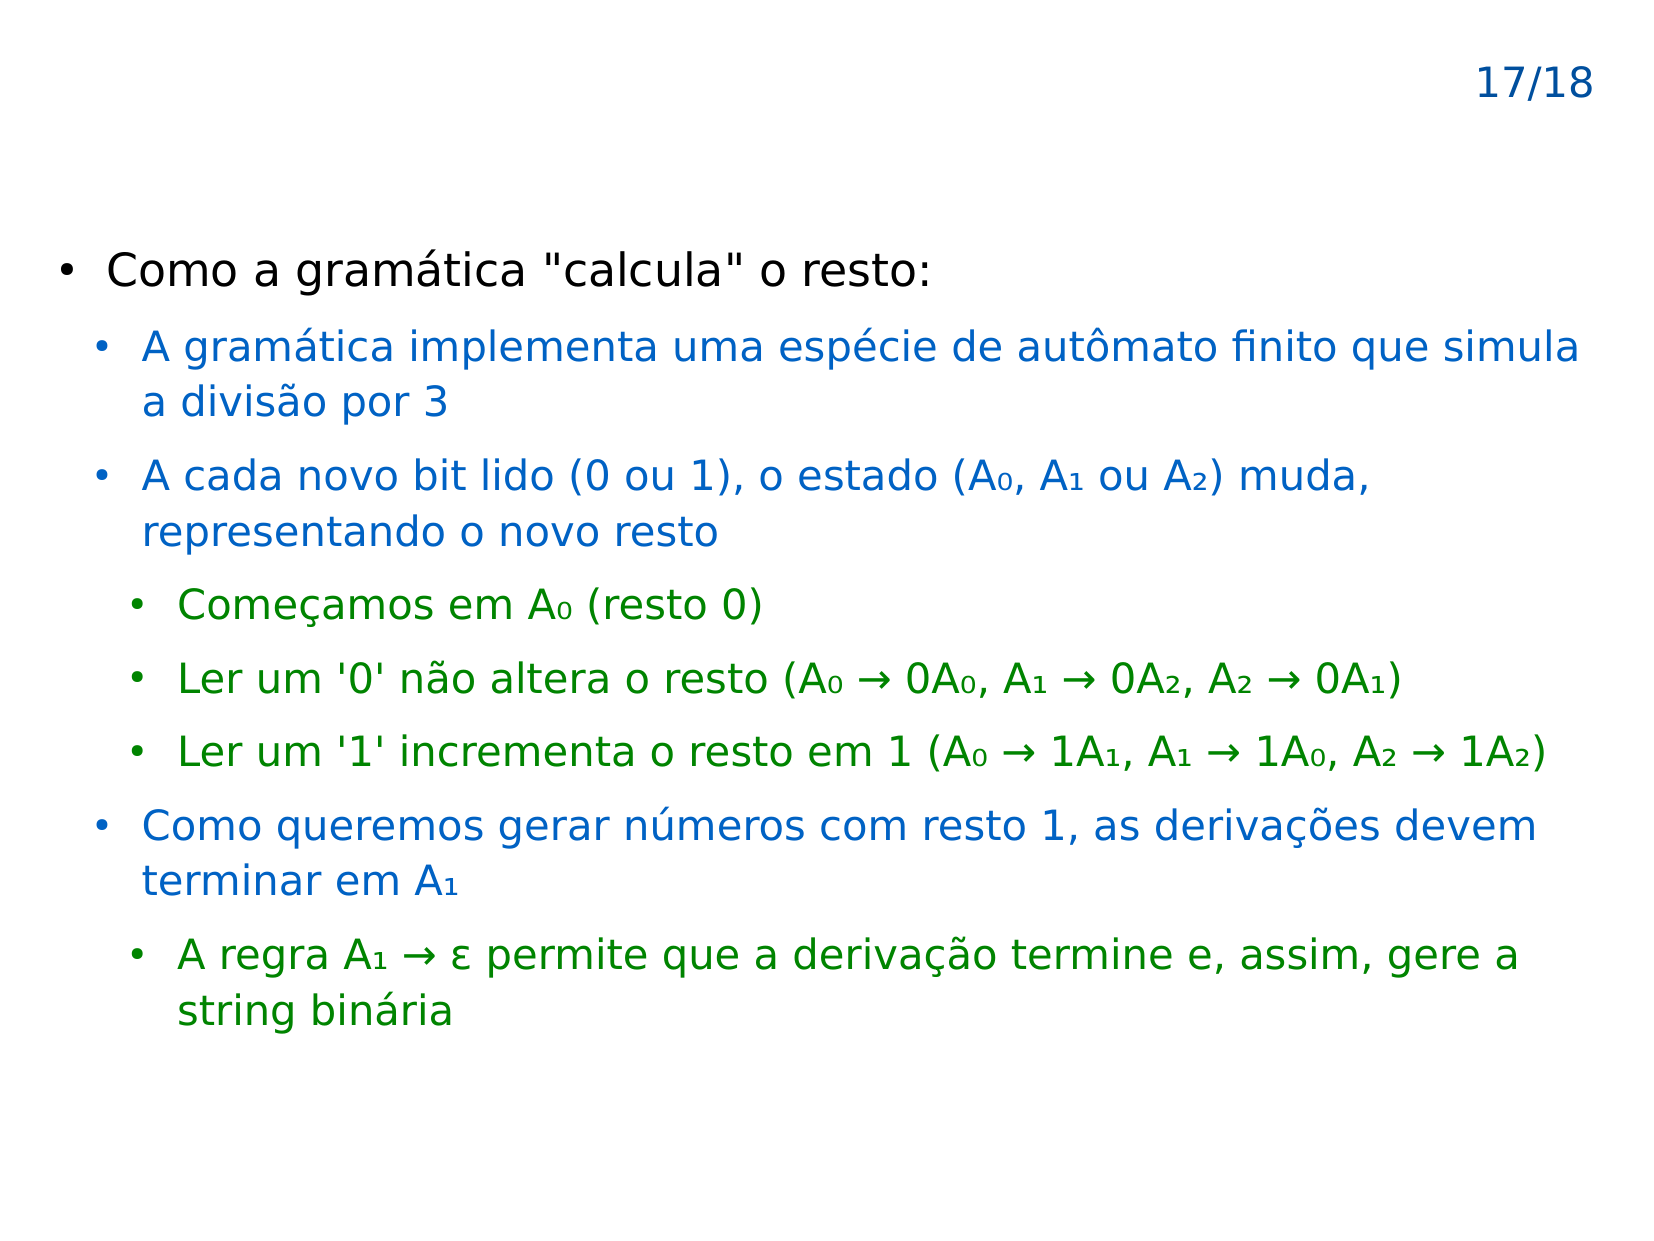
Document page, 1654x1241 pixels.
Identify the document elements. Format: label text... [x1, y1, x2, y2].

list Como a gramática "calcula" o resto: A gramática implementa uma espécie de autômato finito que simula a divisão por 3 A cada novo bit lido (0 ou 1), o estado (A₀, A₁ ou A₂) muda, representando o novo resto Começamos em A₀ (resto 0) Ler um '0' não altera o resto (A₀ → 0A₀, A₁ → 0A₂, A₂ → 0A₁) Ler um '1' incrementa o resto em 1 (A₀ → 1A₁, A₁ → 1A₀, A₂ → 1A₂) Como queremos gerar números com resto 1, as derivações devem terminar em A₁ A regra A₁ → ε permite que a derivação termine e, assim, gere a string binária [59, 236, 1595, 1211]
